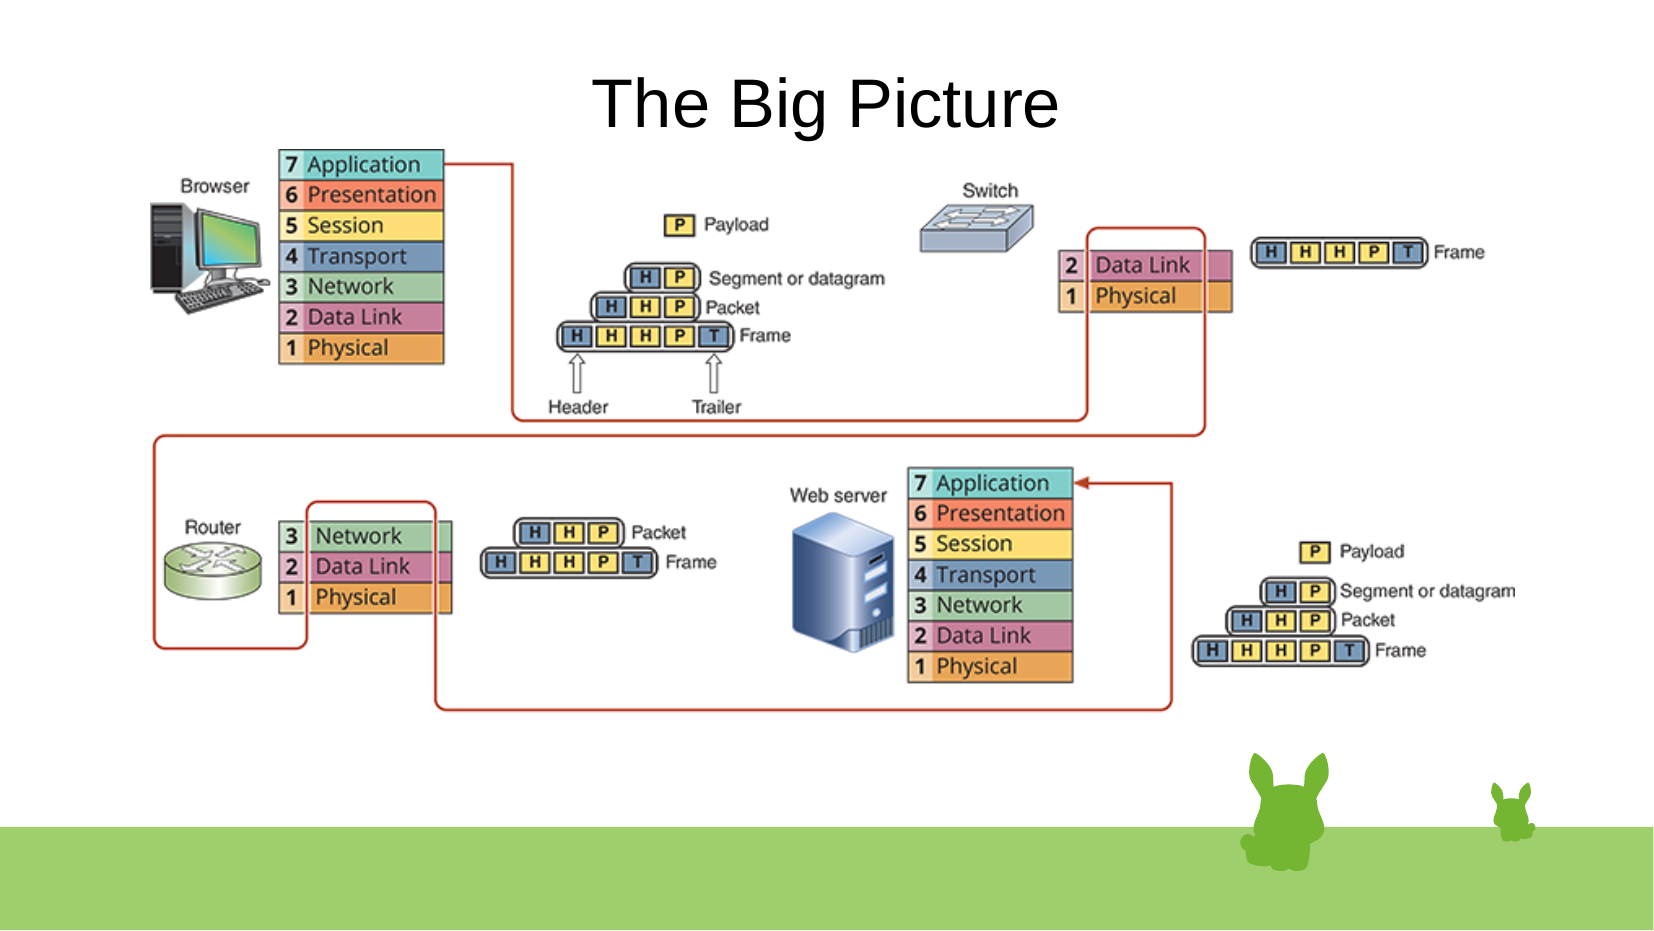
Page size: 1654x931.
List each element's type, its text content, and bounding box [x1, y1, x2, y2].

title The Big Picture [88, 29, 1565, 178]
picture [150, 149, 1515, 713]
